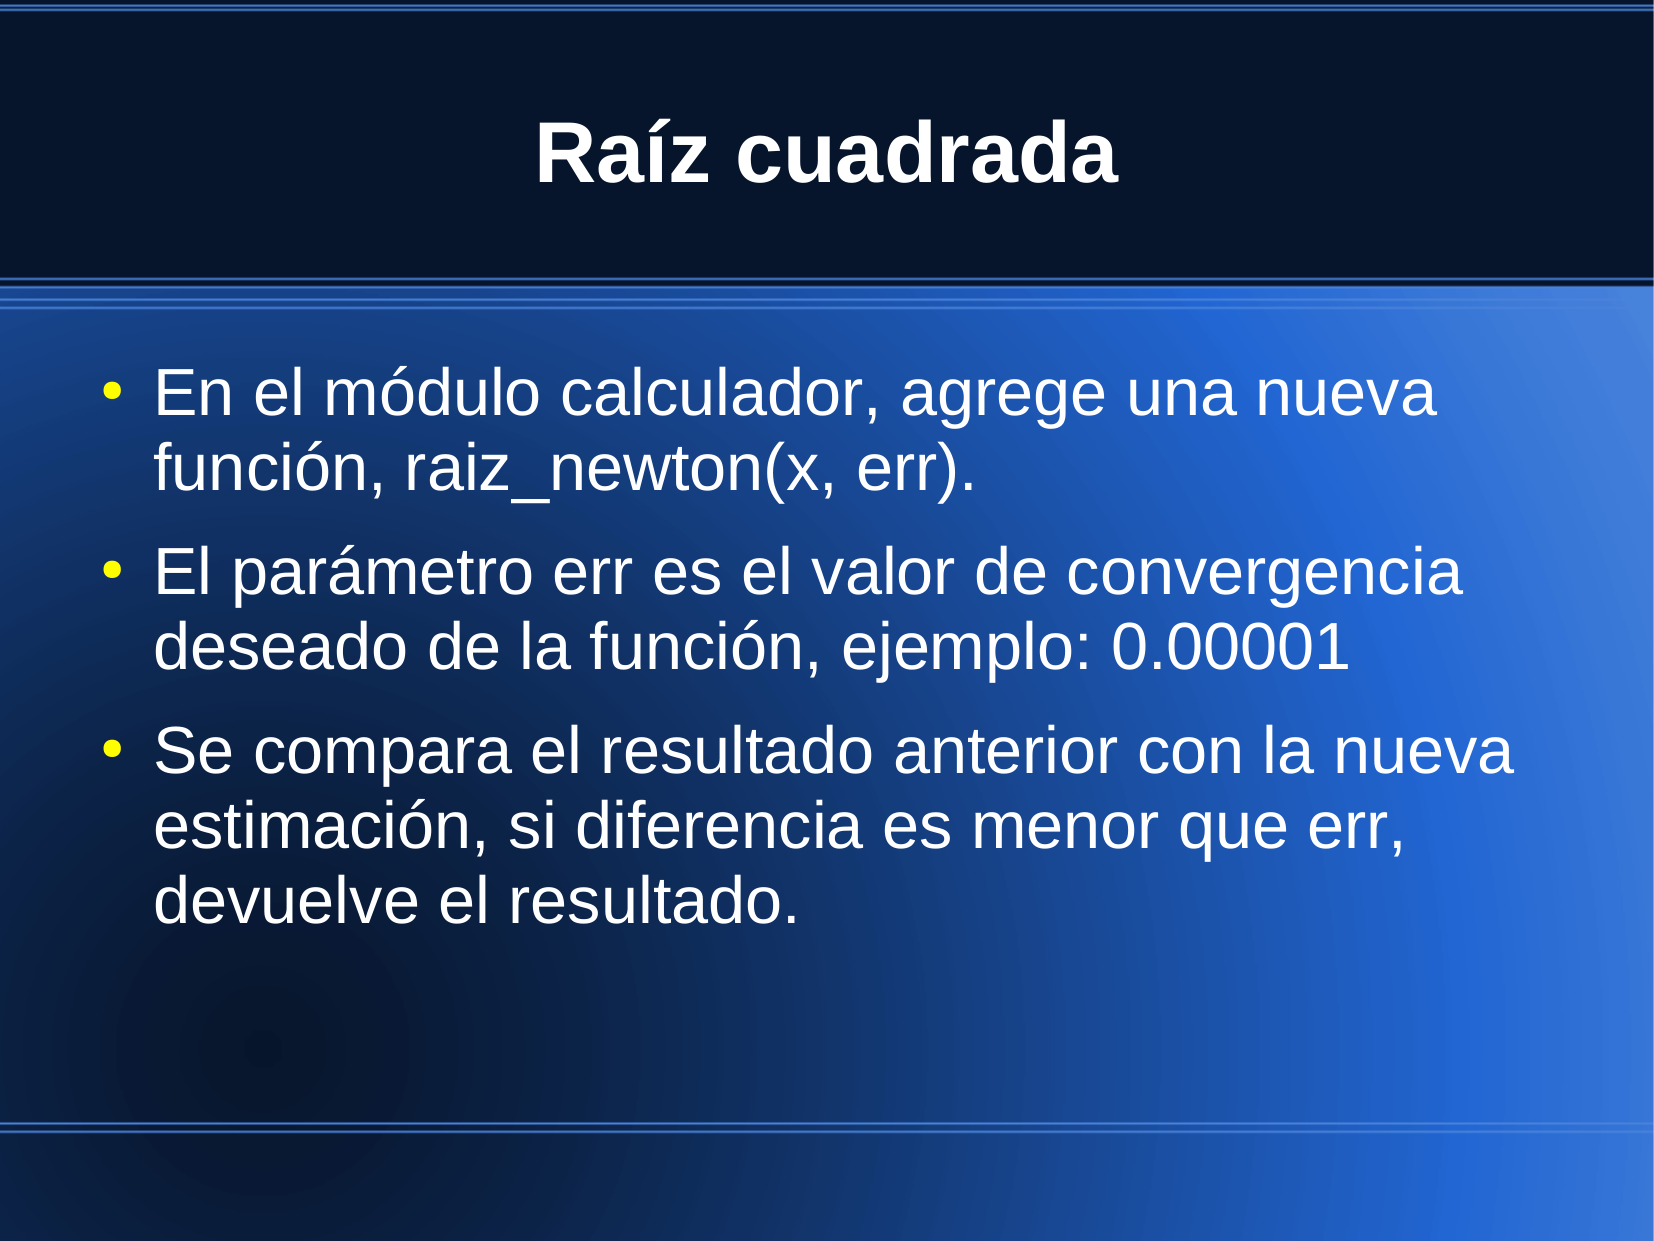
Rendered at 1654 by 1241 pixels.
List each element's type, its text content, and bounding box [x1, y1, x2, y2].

list En el módulo calculador, agrege una nueva función, raiz_newton(x, err). El parámetro err es el valor de convergencia deseado de la función, ejemplo: 0.00001 Se compara el resultado anterior con la nueva estimación, si diferencia es menor que err, devuelve el resultado. [82, 355, 1571, 1075]
title Raíz cuadrada [82, 49, 1571, 257]
picture [0, 0, 1654, 1241]
